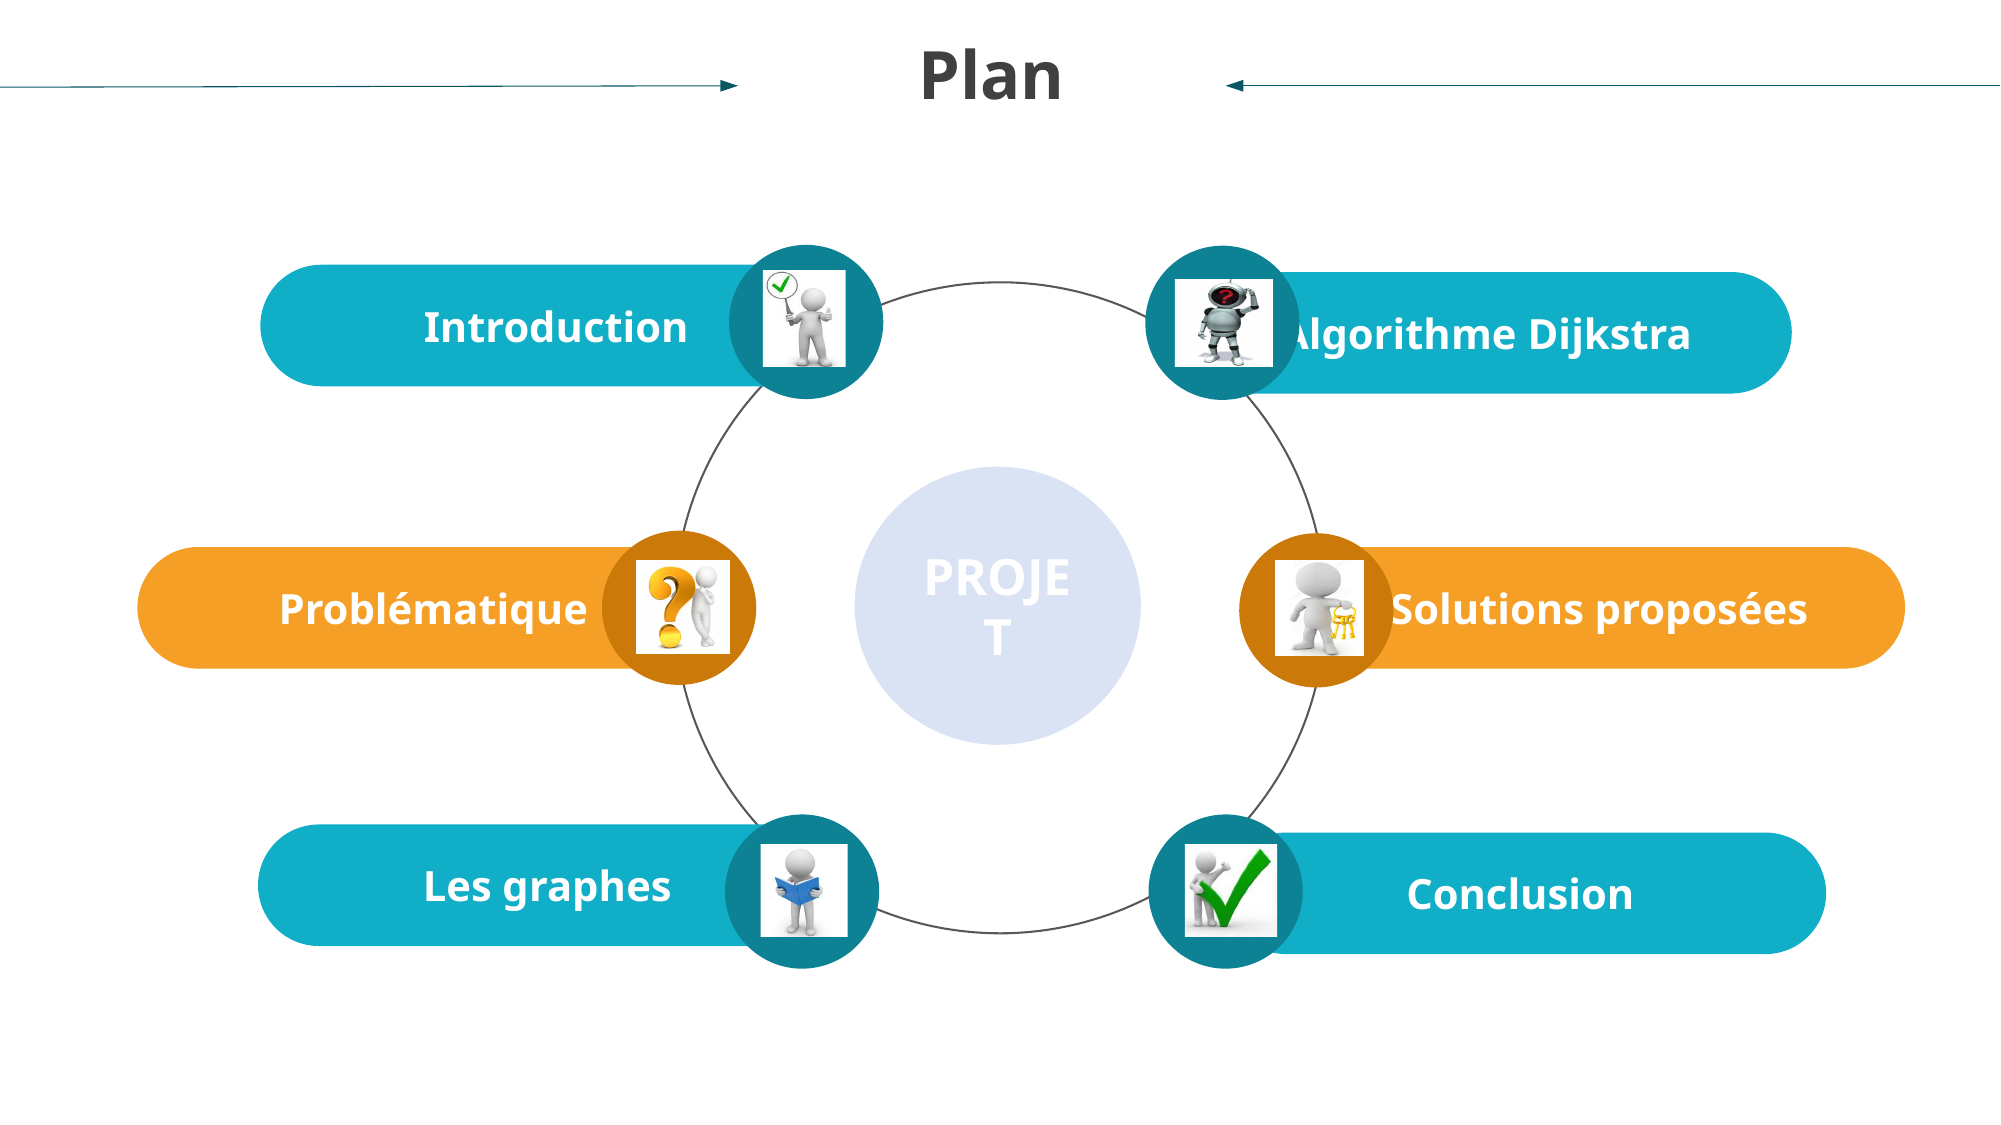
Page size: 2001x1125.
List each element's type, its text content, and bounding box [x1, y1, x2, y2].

text_box [602, 530, 757, 685]
text_box Les graphes [258, 824, 763, 947]
picture [1275, 560, 1364, 656]
text_box Plan [37, 41, 1963, 115]
text_box [1239, 533, 1394, 688]
text_box [1145, 245, 1300, 400]
text_box Conclusion [1274, 832, 1827, 955]
text_box Algorithme Dijkstra [1255, 272, 1792, 394]
picture [1174, 279, 1273, 367]
text_box [1148, 814, 1303, 969]
picture [1184, 844, 1278, 937]
text_box [724, 814, 880, 969]
text_box PROJET [854, 466, 1141, 745]
picture [636, 560, 730, 654]
picture [760, 844, 848, 937]
text_box Introduction [260, 264, 763, 387]
text_box Solutions proposées [1362, 547, 1906, 669]
picture [762, 270, 846, 367]
text_box Problématique [137, 547, 630, 669]
text_box [729, 244, 884, 400]
